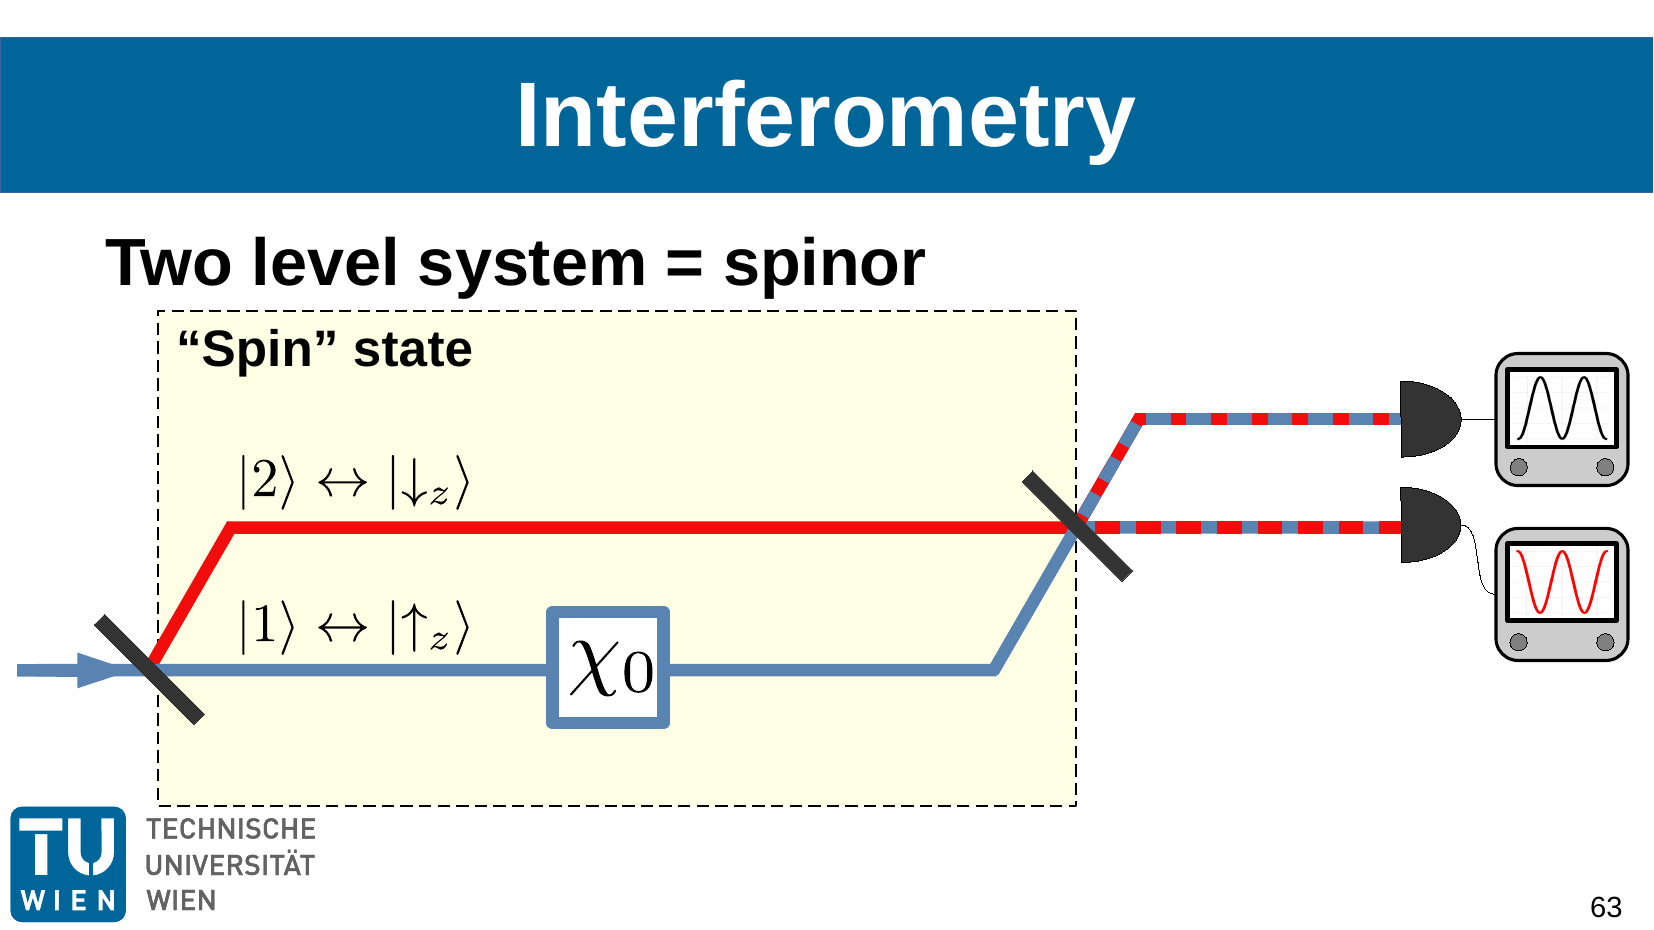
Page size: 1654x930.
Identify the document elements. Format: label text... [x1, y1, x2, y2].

text_box [1400, 487, 1461, 563]
title Interferometry [0, 37, 1653, 193]
list Two level system = spinor [105, 225, 1231, 316]
picture [221, 599, 470, 663]
text_box [1495, 528, 1629, 661]
text_box [1495, 353, 1629, 486]
text_box [158, 316, 1133, 639]
picture [1510, 371, 1614, 445]
text_box [1400, 381, 1462, 458]
text_box [94, 534, 1077, 806]
picture [553, 625, 661, 712]
picture [221, 444, 470, 521]
picture [1509, 545, 1615, 619]
list “Spin” state [175, 319, 505, 410]
